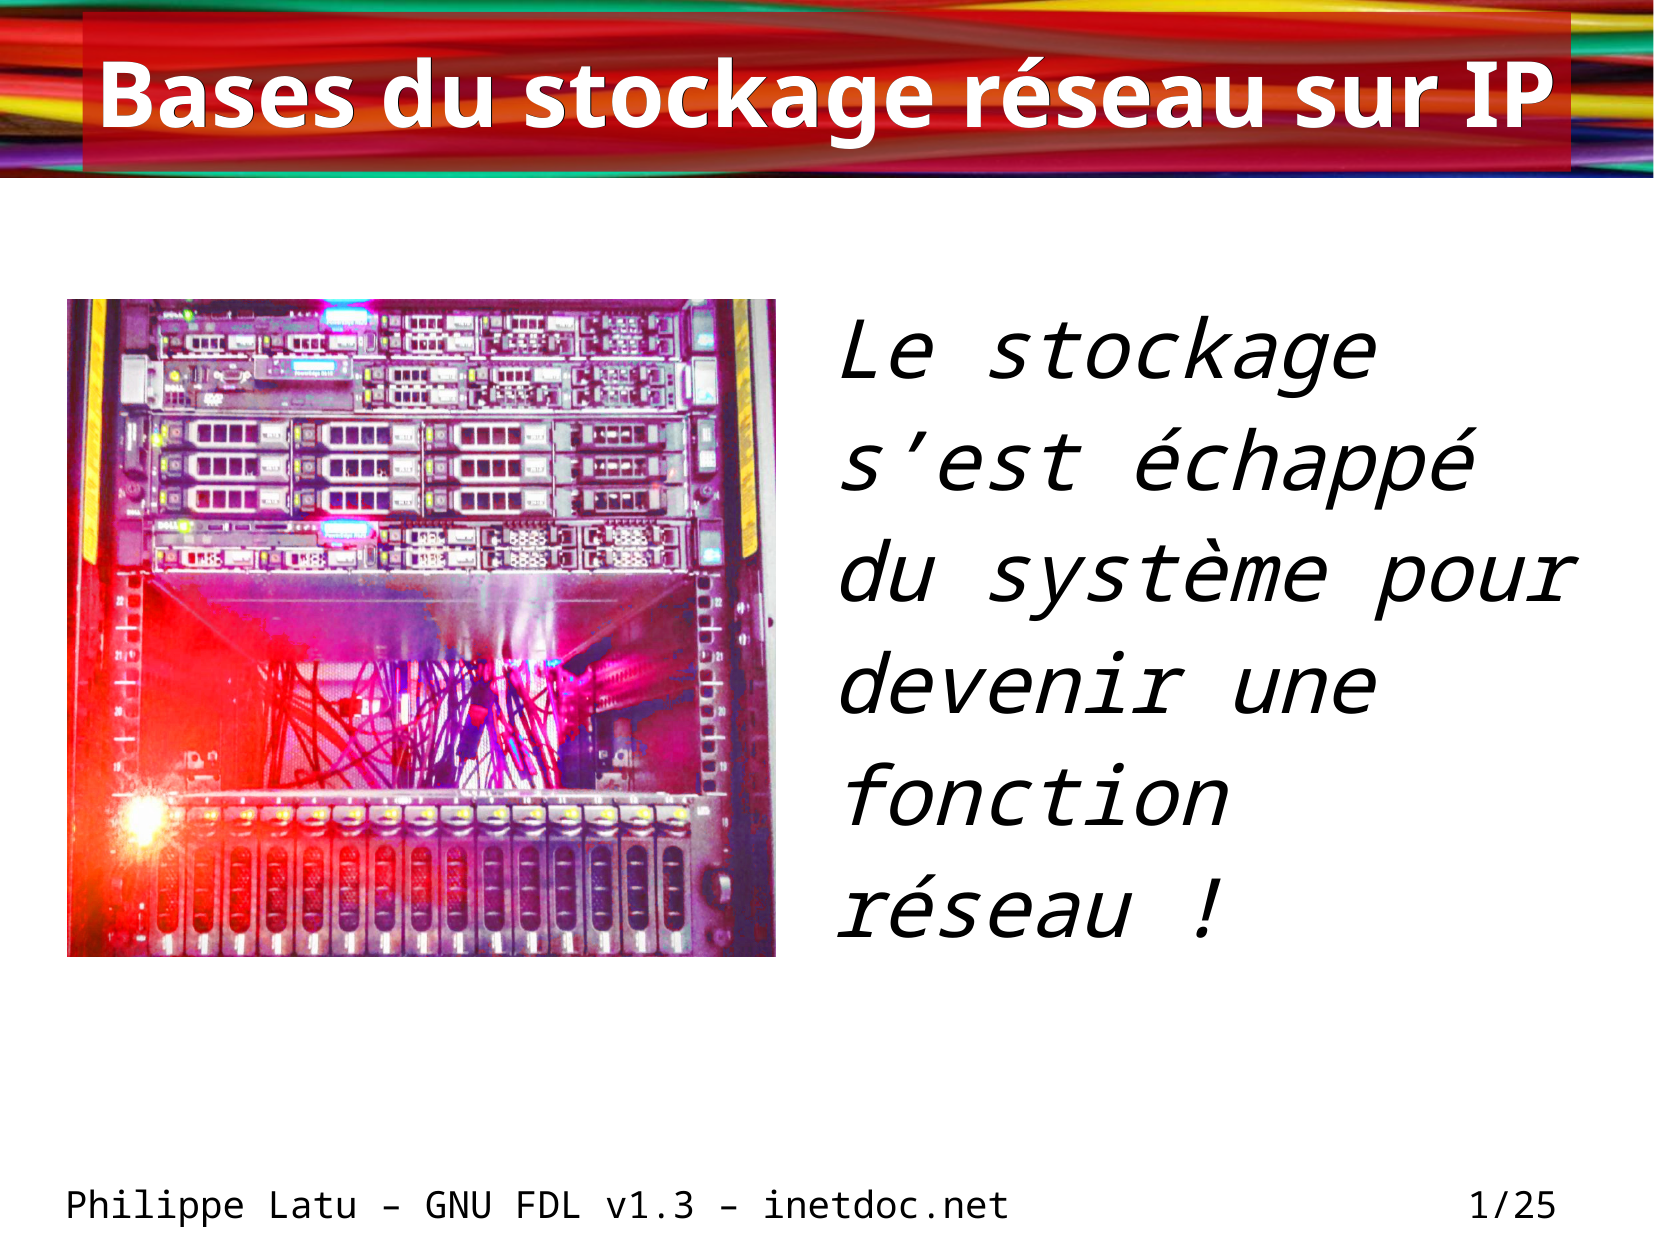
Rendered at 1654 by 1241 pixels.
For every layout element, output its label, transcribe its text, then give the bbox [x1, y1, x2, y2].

text_box Le stockage s’est échappé du système pour devenir une fonction réseau ! [826, 283, 1595, 969]
title Bases du stockage réseau sur IP [82, 11, 1571, 172]
text_box Philippe Latu – GNU FDL v1.3 – inetdoc.net <numéro>/25 [59, 1133, 1595, 1237]
picture [67, 299, 776, 957]
picture [0, 0, 1654, 178]
